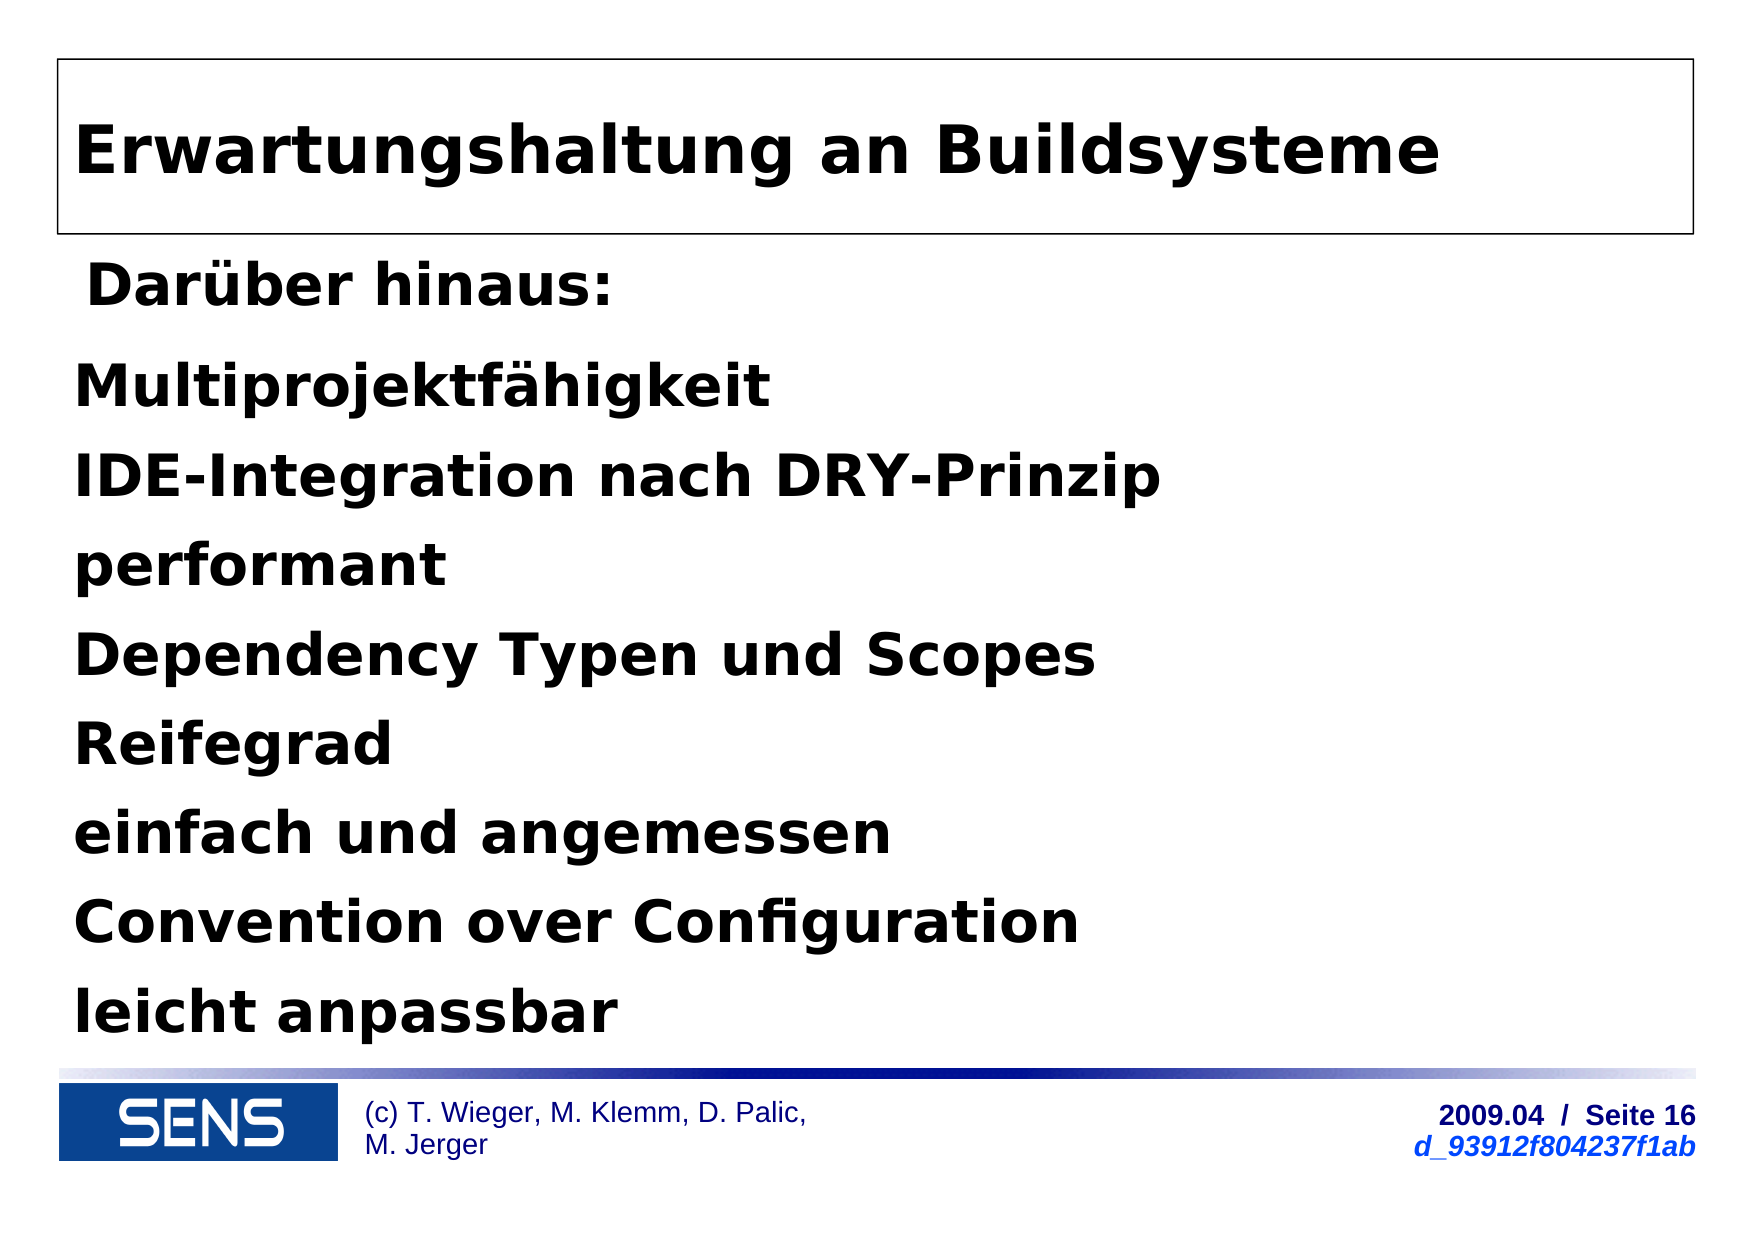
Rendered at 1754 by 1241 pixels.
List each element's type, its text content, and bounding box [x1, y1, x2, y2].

picture [59, 1083, 338, 1161]
picture [59, 1068, 1696, 1079]
title Erwartungshaltung an Buildsysteme [73, 61, 1693, 241]
list Darüber hinaus: Multiprojektfähigkeit IDE-Integration nach DRY-Prinzip performant Dependency Typen und Scopes Reifegrad einfach und angemessen Convention over Configuration leicht anpassbar [73, 250, 1696, 1046]
